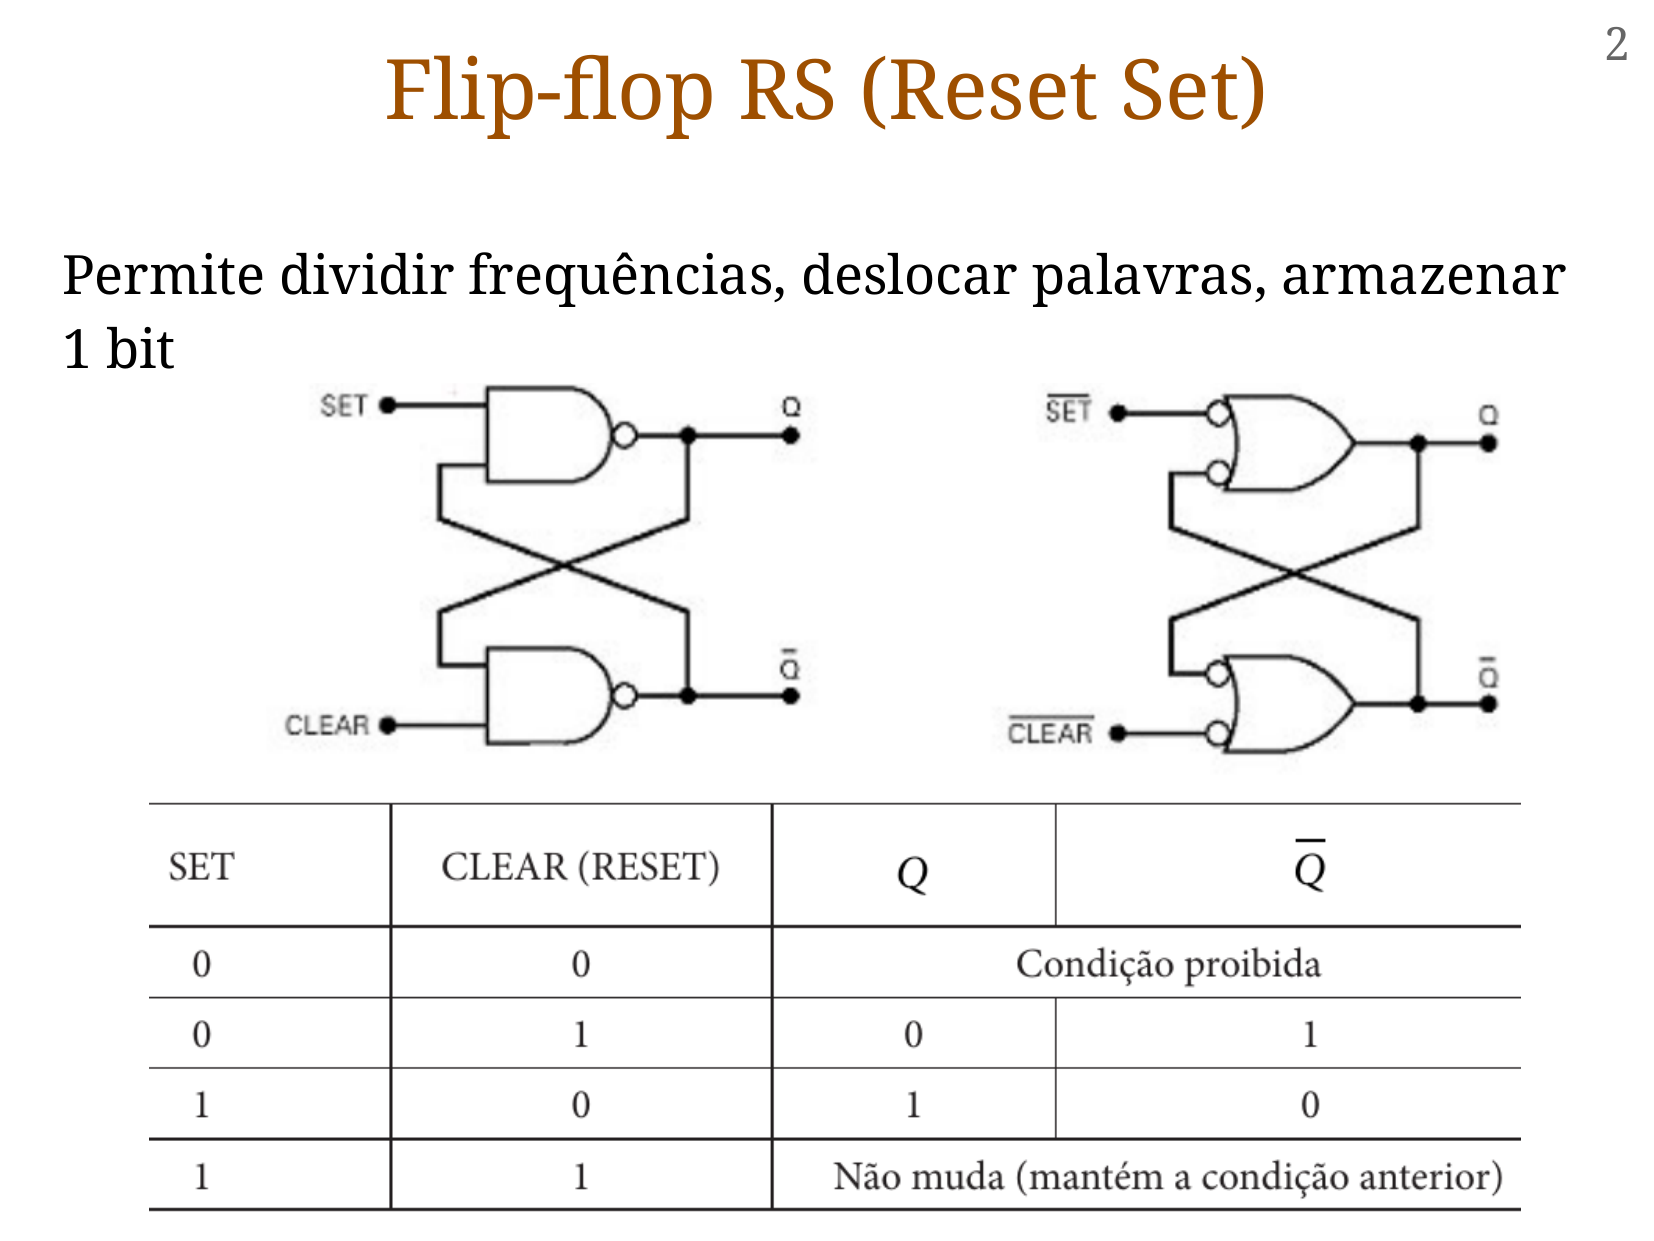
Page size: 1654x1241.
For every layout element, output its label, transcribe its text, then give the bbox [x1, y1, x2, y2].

title Flip-flop RS (Reset Set) [59, 29, 1595, 148]
picture [265, 383, 1510, 775]
picture [149, 797, 1521, 1216]
list Permite dividir frequências, deslocar palavras, armazenar 1 bit [59, 236, 1595, 1211]
